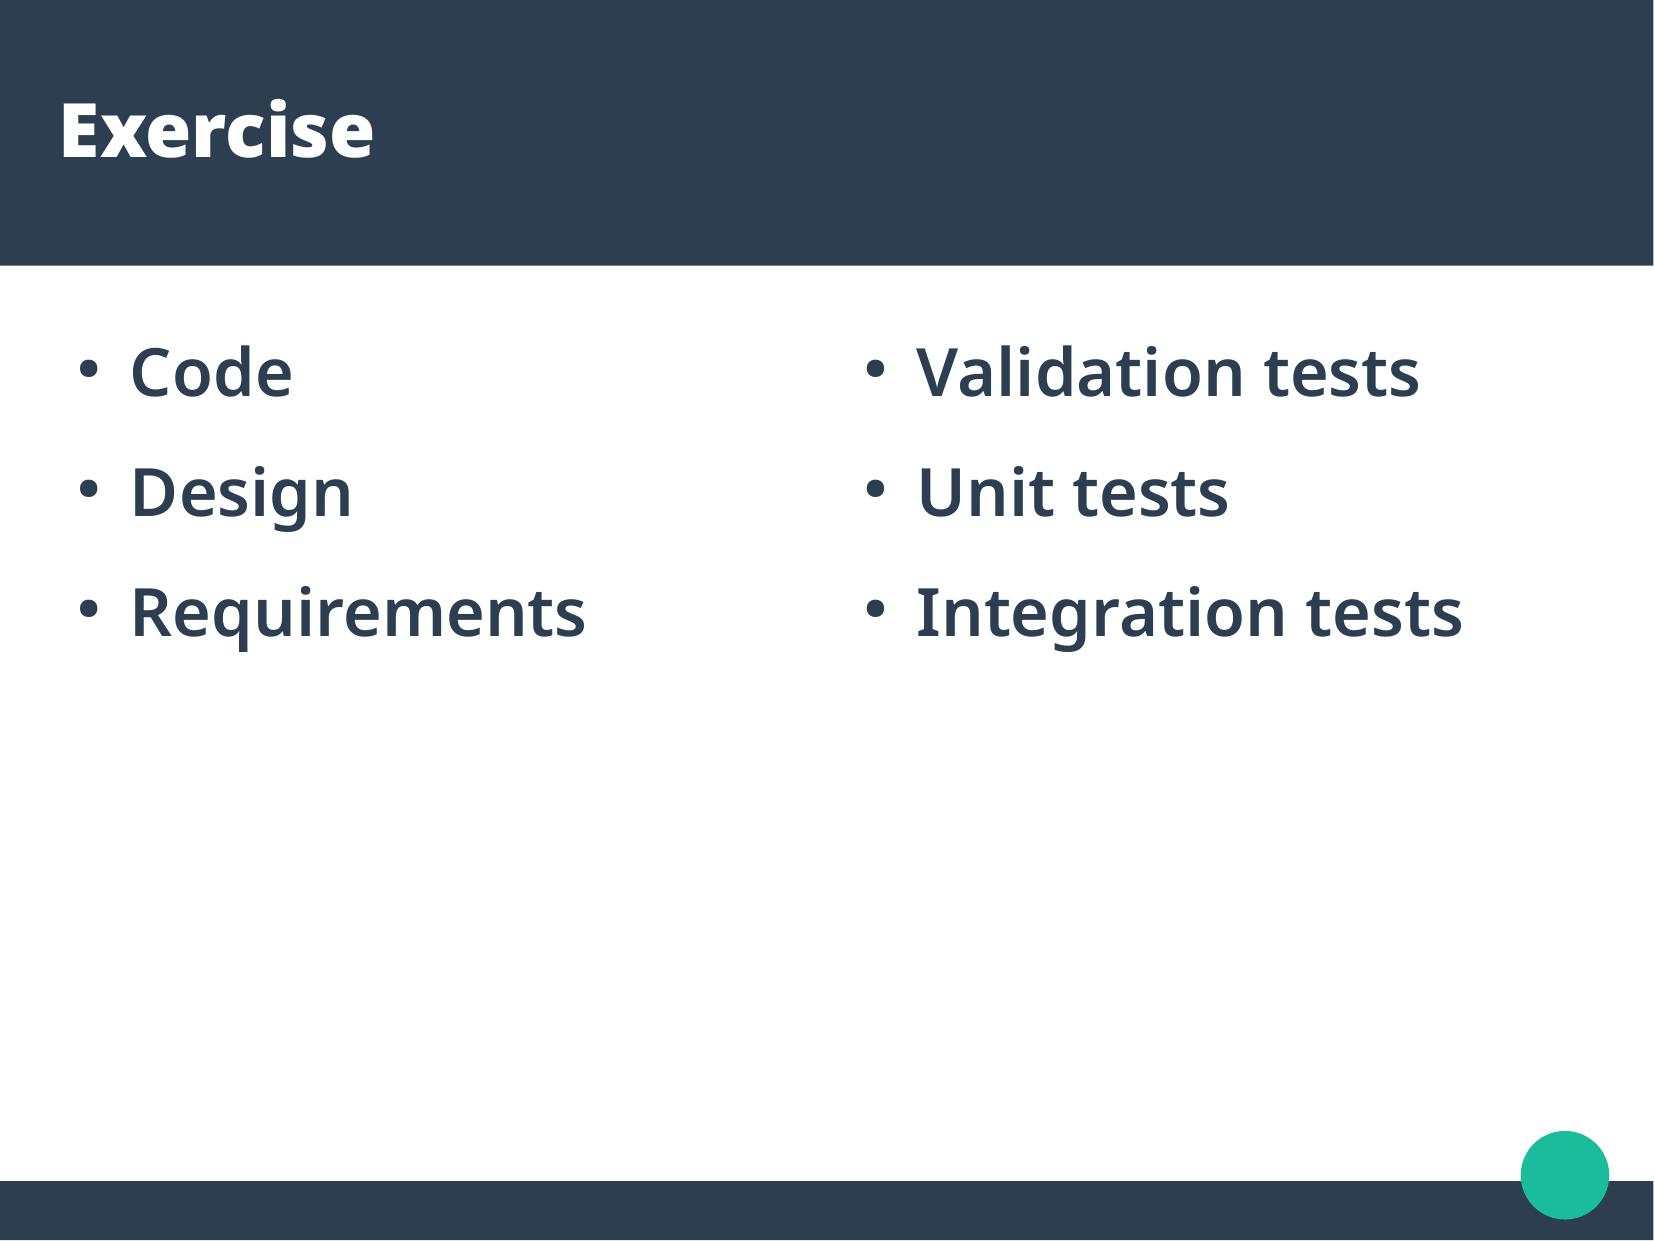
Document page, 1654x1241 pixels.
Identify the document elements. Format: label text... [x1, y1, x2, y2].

title Exercise [59, 49, 1595, 207]
list Code Design Requirements [59, 324, 809, 1152]
list Validation tests Unit tests Integration tests [845, 324, 1596, 1152]
